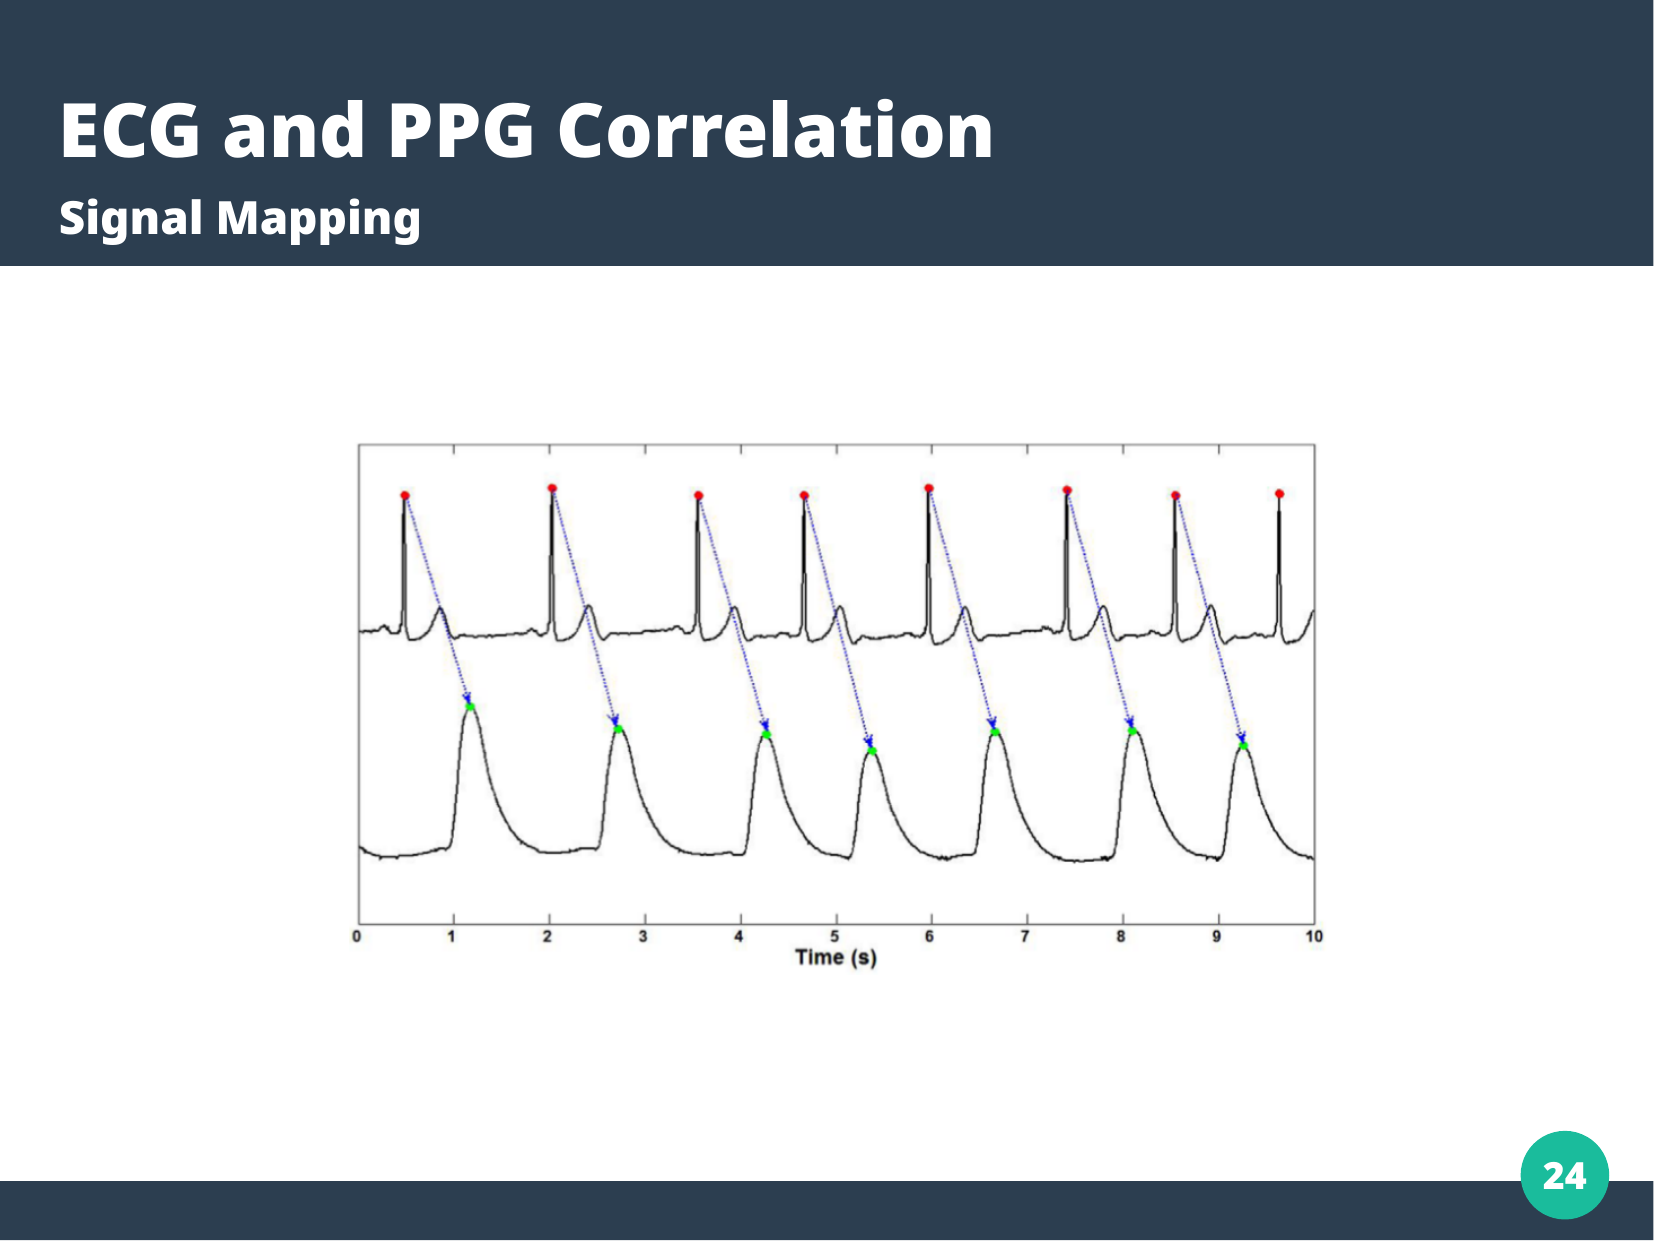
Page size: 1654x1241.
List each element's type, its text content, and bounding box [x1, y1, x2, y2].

picture [349, 442, 1329, 975]
title Signal Mapping [59, 167, 1595, 266]
title ECG and PPG Correlation [58, 49, 1595, 207]
